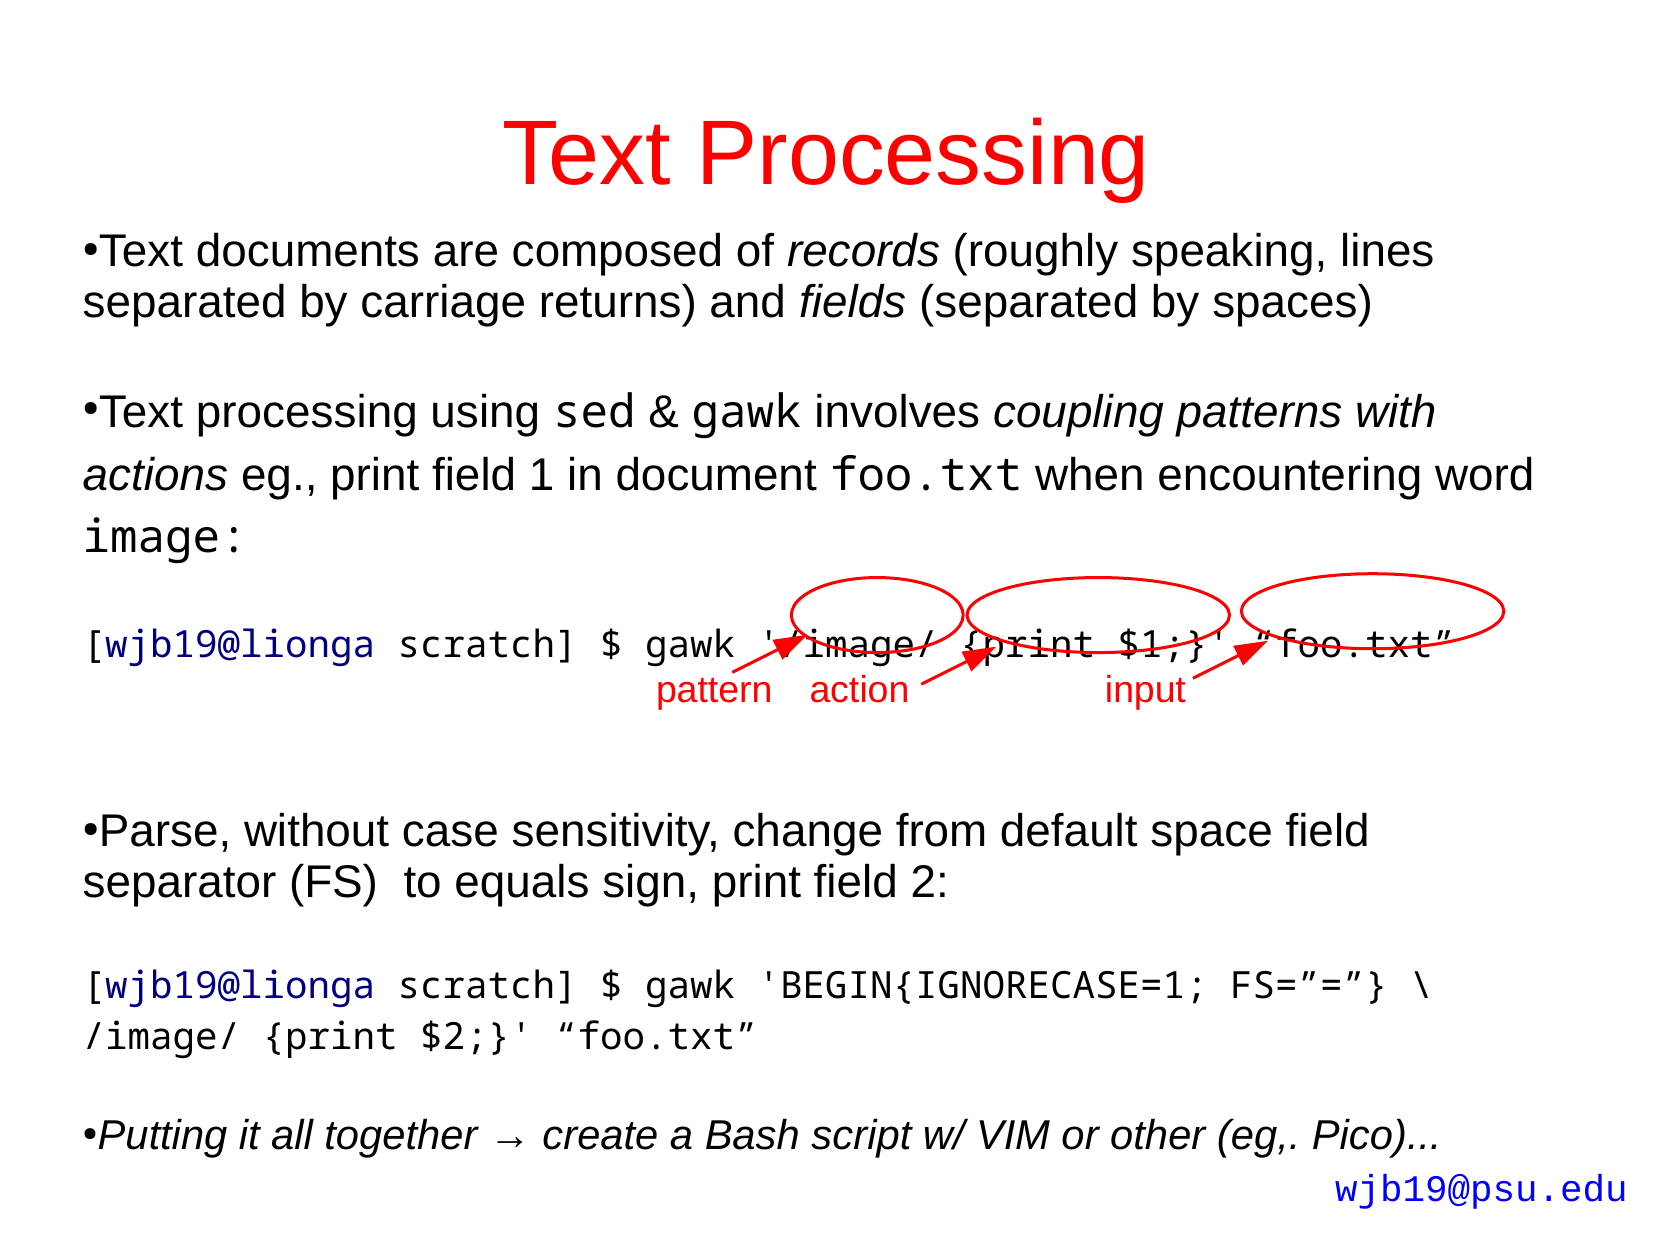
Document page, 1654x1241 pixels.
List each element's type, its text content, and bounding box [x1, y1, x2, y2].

text_box pattern [641, 660, 788, 718]
text_box wjb19@psu.edu [1320, 1162, 1643, 1220]
title Text Processing [82, 49, 1571, 257]
text_box action [794, 661, 925, 718]
subtitle Text documents are composed of records (roughly speaking, lines separated by carriage returns) and fields (separated by spaces) Text processing using sed & gawk involves coupling patterns with actions eg., print field 1 in document foo.txt when encountering word image: [wjb19@lionga scratch] $ gawk '/image/ {print $1;}' “foo.txt” Parse, without case sensitivity, change from default space field separator (FS) to equals sign, print field 2: [wjb19@lionga scratch] $ gawk 'BEGIN{IGNORECASE=1; FS=”=”} \ /image/ {print $2;}' “foo.txt” Putting it all together → create a Bash script w/ VIM or other (eg,. Pico)... [82, 225, 1538, 1201]
text_box input [1090, 661, 1201, 718]
